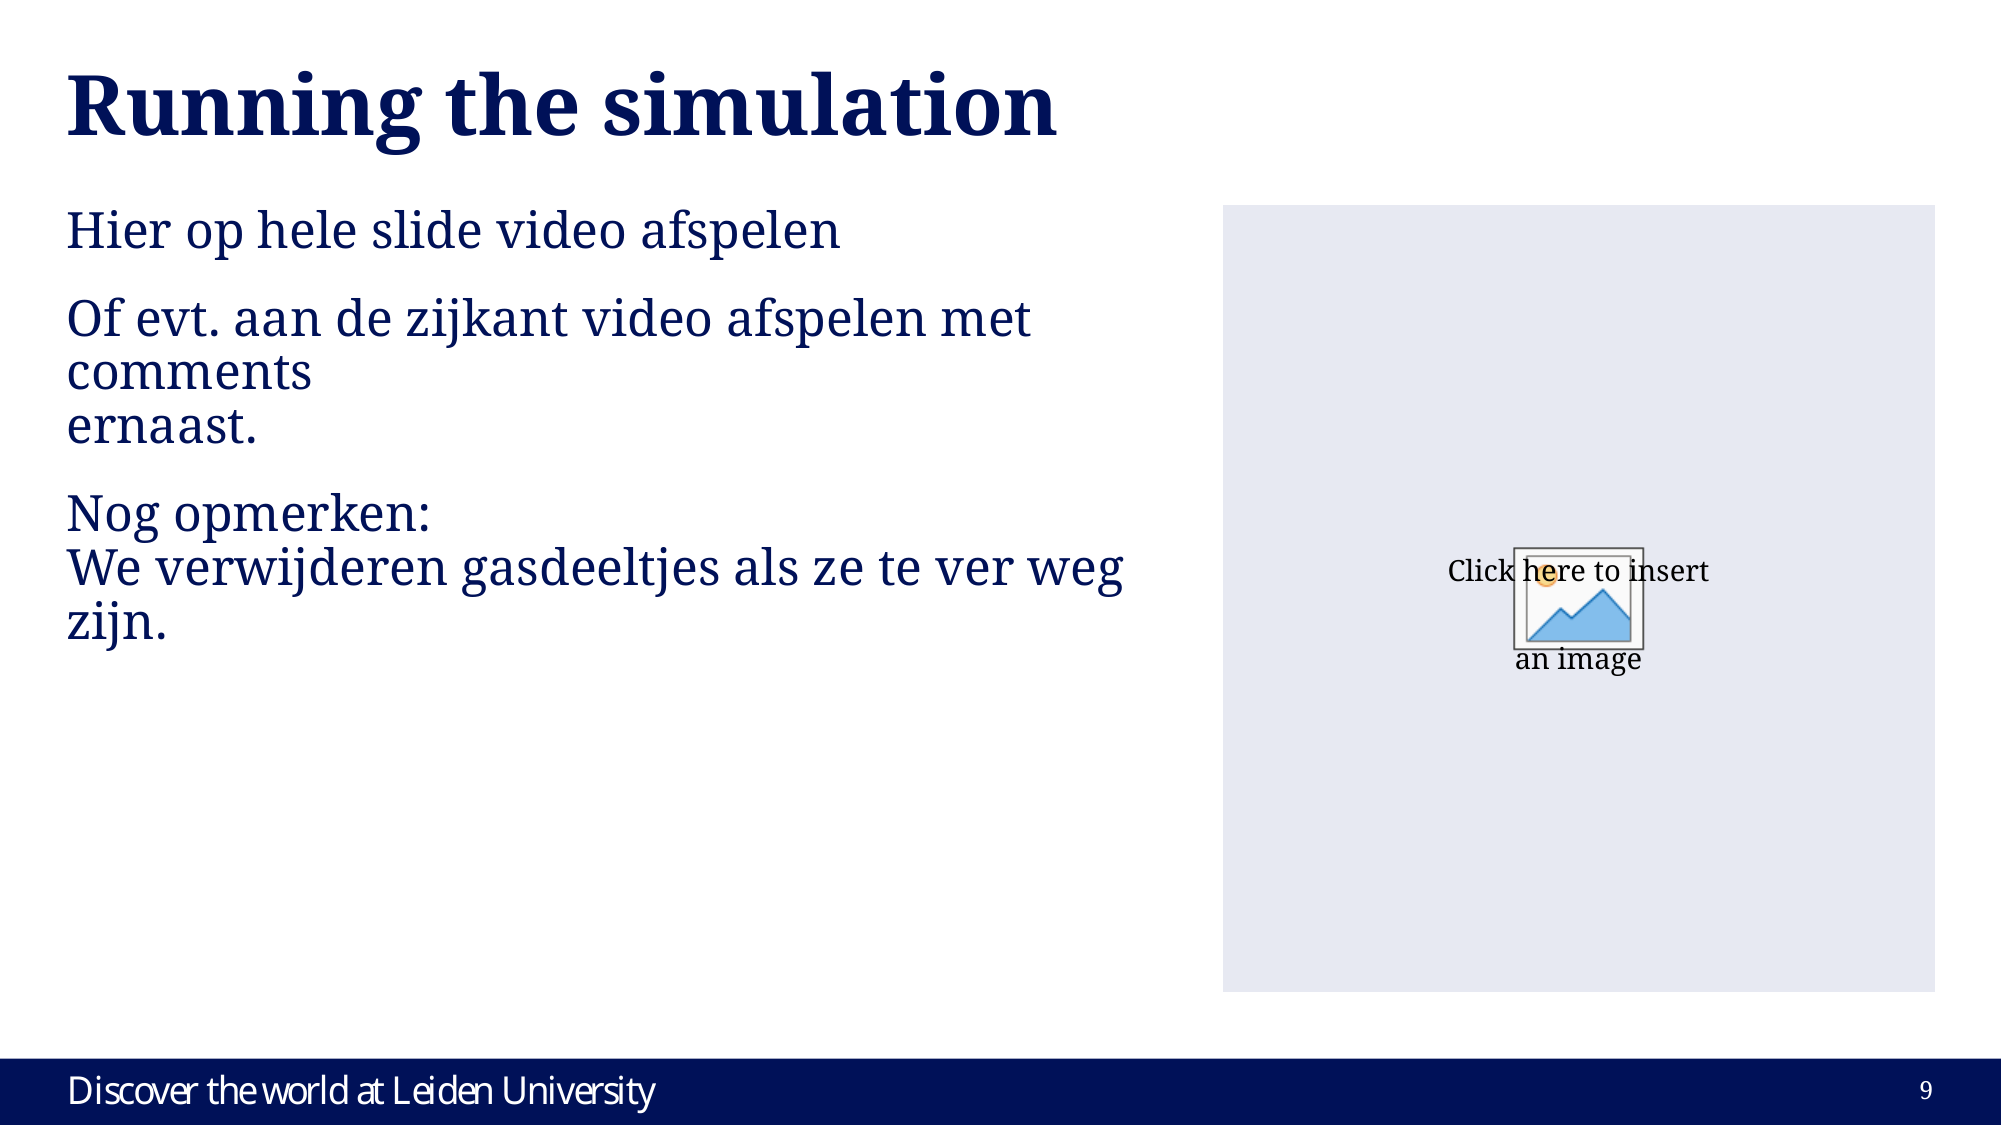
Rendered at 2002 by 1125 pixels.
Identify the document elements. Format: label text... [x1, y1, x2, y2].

title Running the simulation [66, 66, 1935, 138]
picture [1222, 205, 1935, 993]
list Hier op hele slide video afspelen Of evt. aan de zijkant video afspelen met comments ernaast. Nog opmerken: We verwijderen gasdeeltjes als ze te ver weg zijn. [66, 205, 1190, 993]
slide_number <number> [1498, 1061, 1949, 1122]
